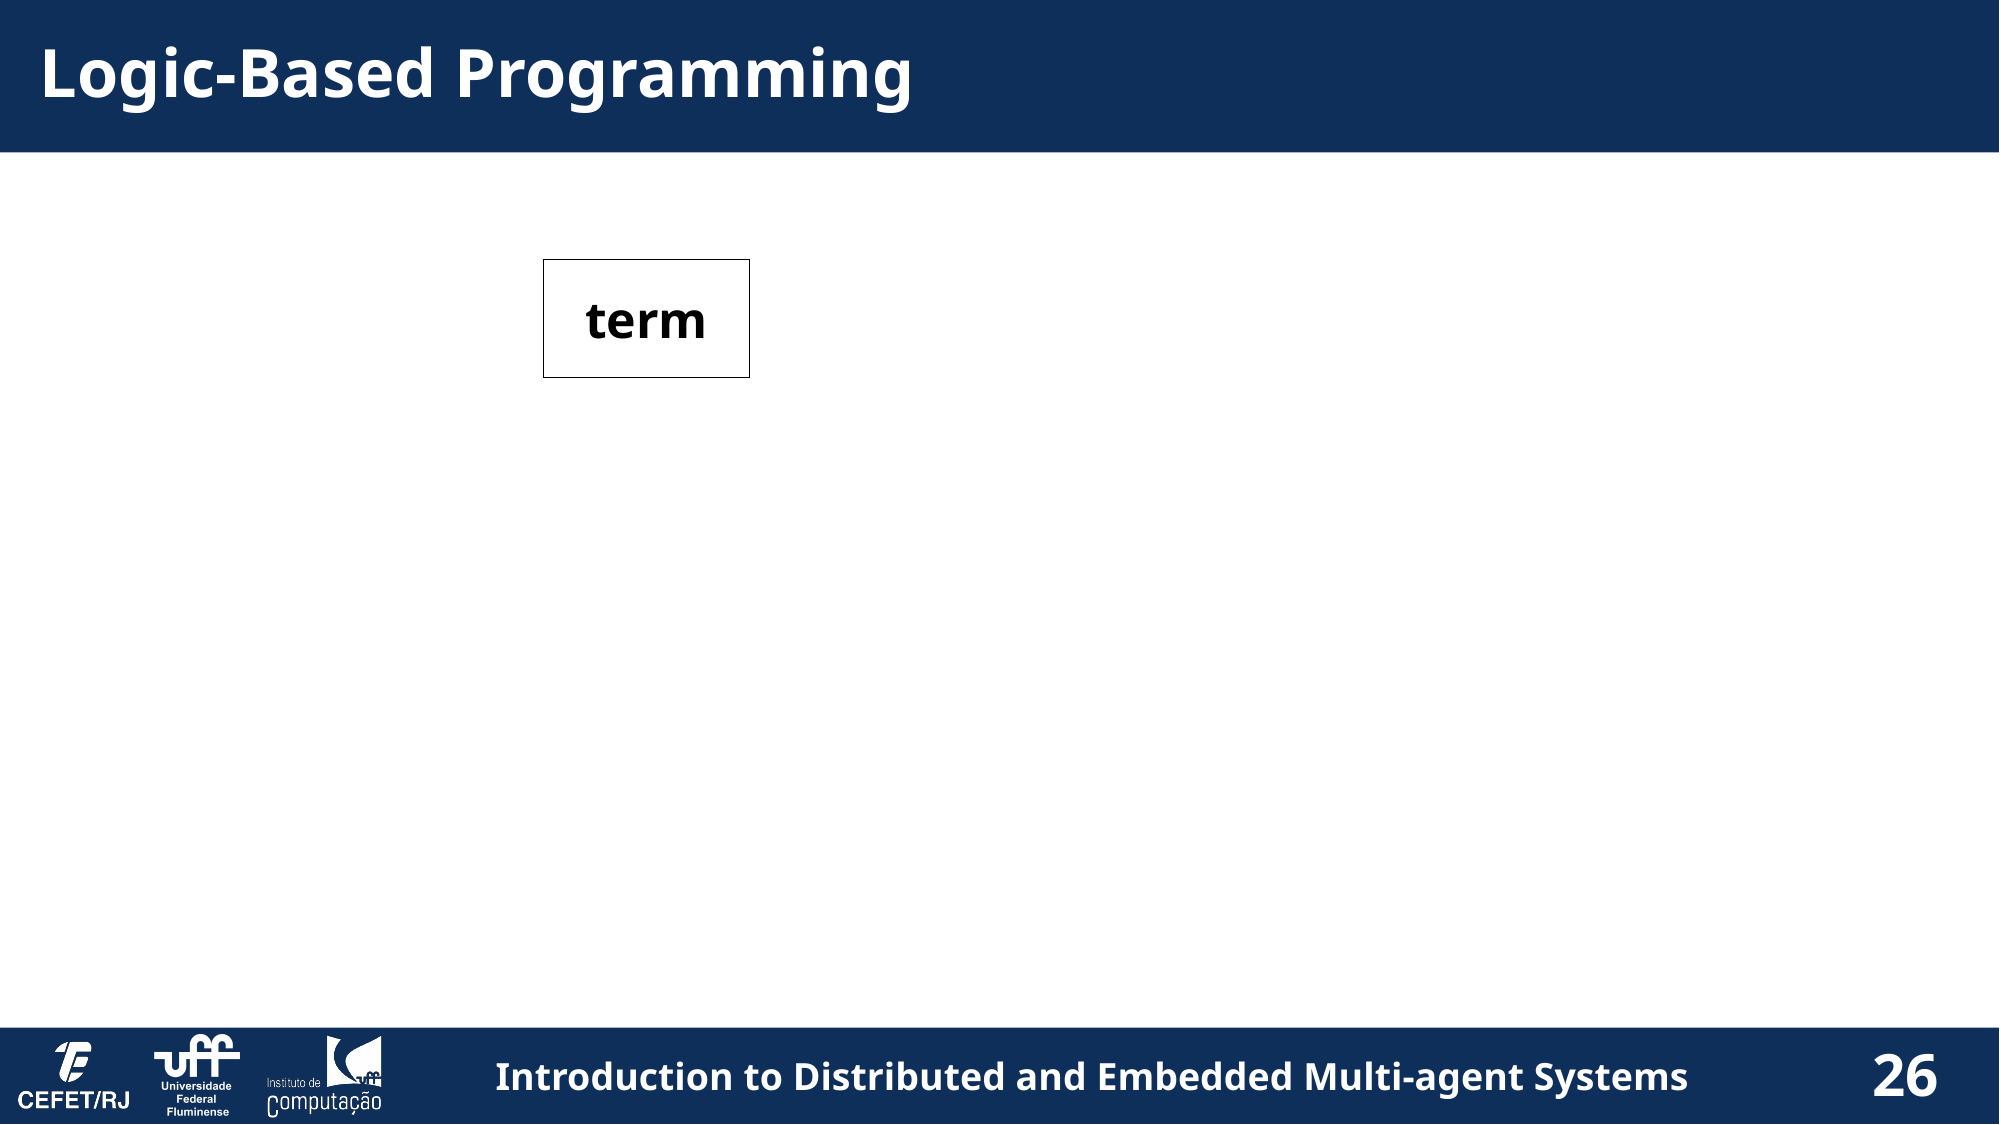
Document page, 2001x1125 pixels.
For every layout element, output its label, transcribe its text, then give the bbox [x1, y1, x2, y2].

text_box Logic-Based Programming [25, 23, 1999, 119]
picture [18, 1021, 129, 1125]
picture [265, 1033, 383, 1118]
picture [153, 1033, 241, 1121]
text_box term [543, 259, 750, 378]
